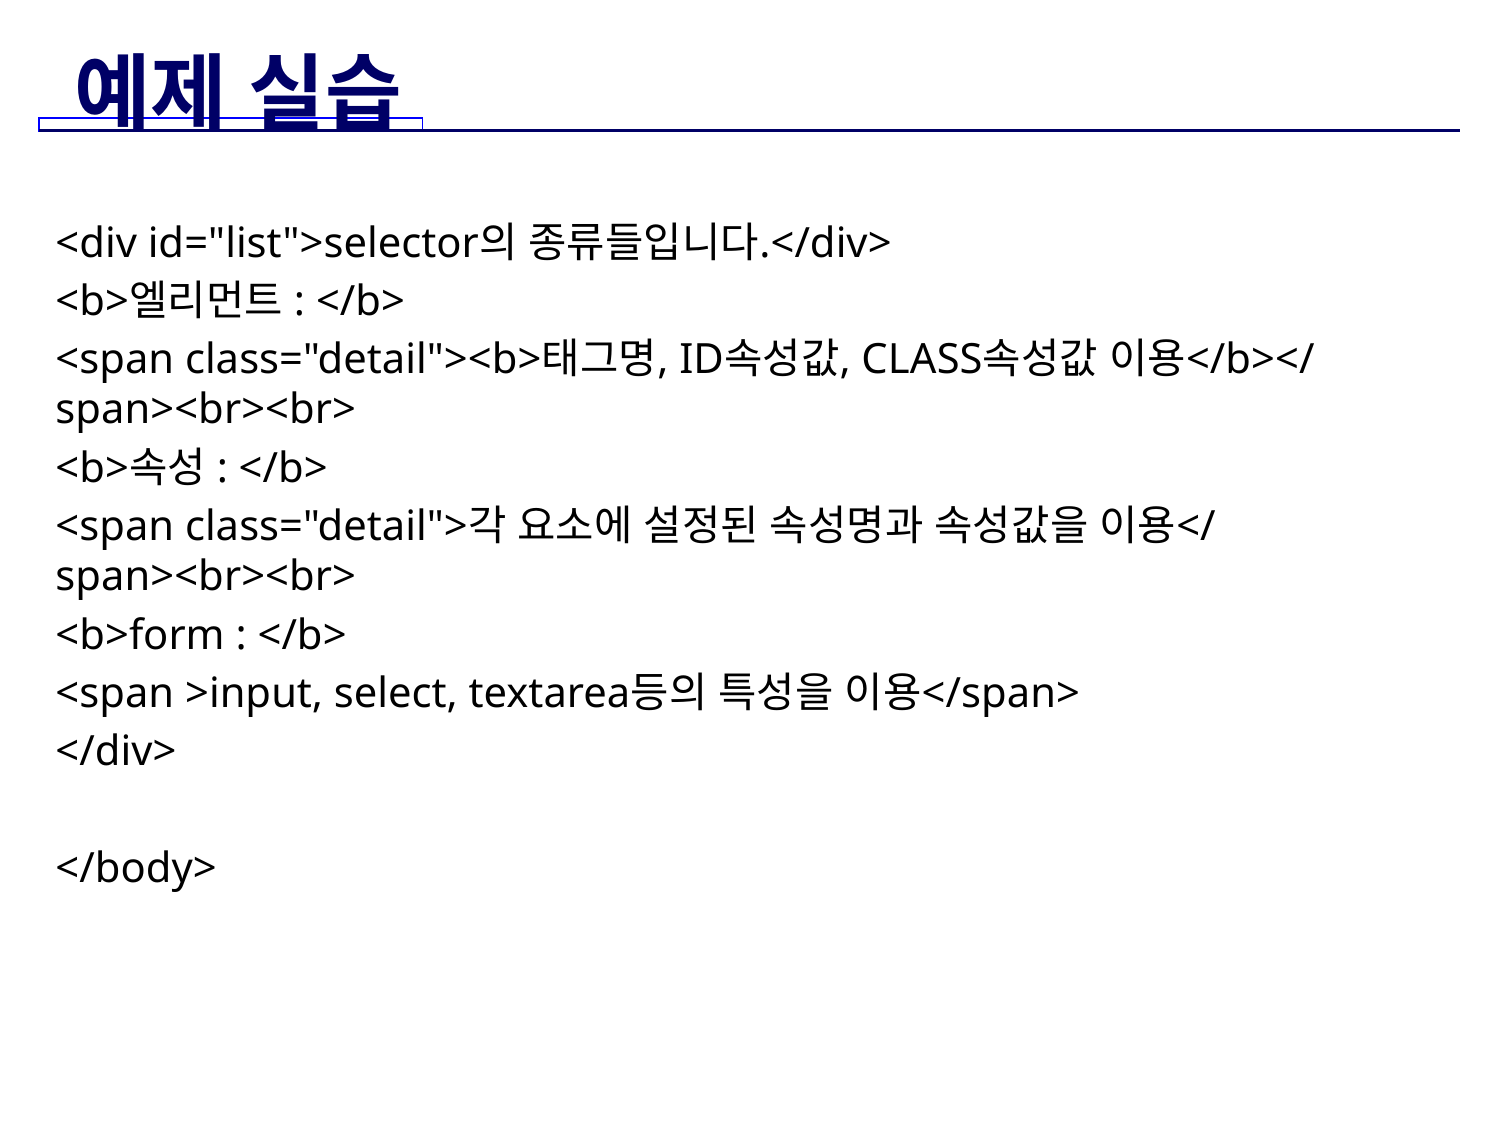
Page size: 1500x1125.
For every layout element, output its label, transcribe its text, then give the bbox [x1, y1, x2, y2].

title 예제 실습 [59, 32, 1338, 127]
list <div id="list">selector의 종류들입니다.</div> <b>엘리먼트 : </b> <span class="detail"><b>태그명, ID속성값, CLASS속성값 이용</b></span><br><br> <b>속성 : </b> <span class="detail">각 요소에 설정된 속성명과 속성값을 이용</span><br><br> <b>form : </b> <span >input, select, textarea등의 특성을 이용</span> </div> </body> [40, 208, 1460, 1038]
